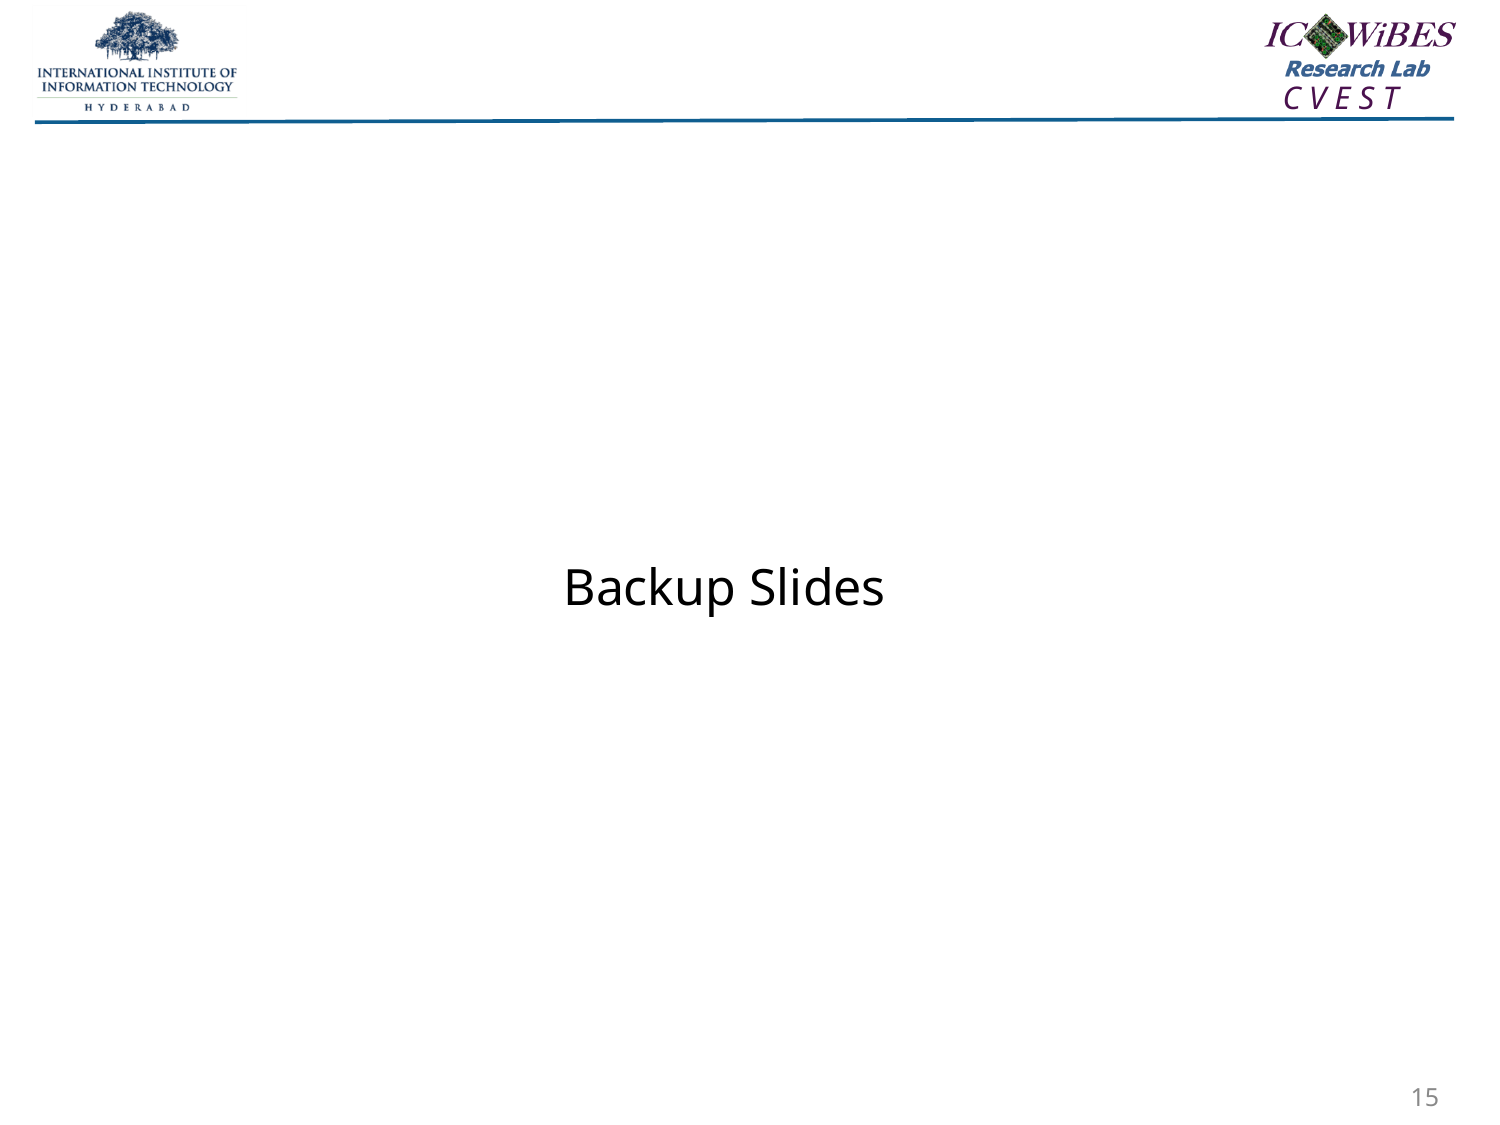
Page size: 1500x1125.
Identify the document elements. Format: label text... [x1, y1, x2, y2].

slide_number <number> [1329, 1074, 1455, 1123]
picture [1261, 12, 1458, 82]
text_box Backup Slides [531, 534, 919, 636]
picture [31, 4, 247, 117]
